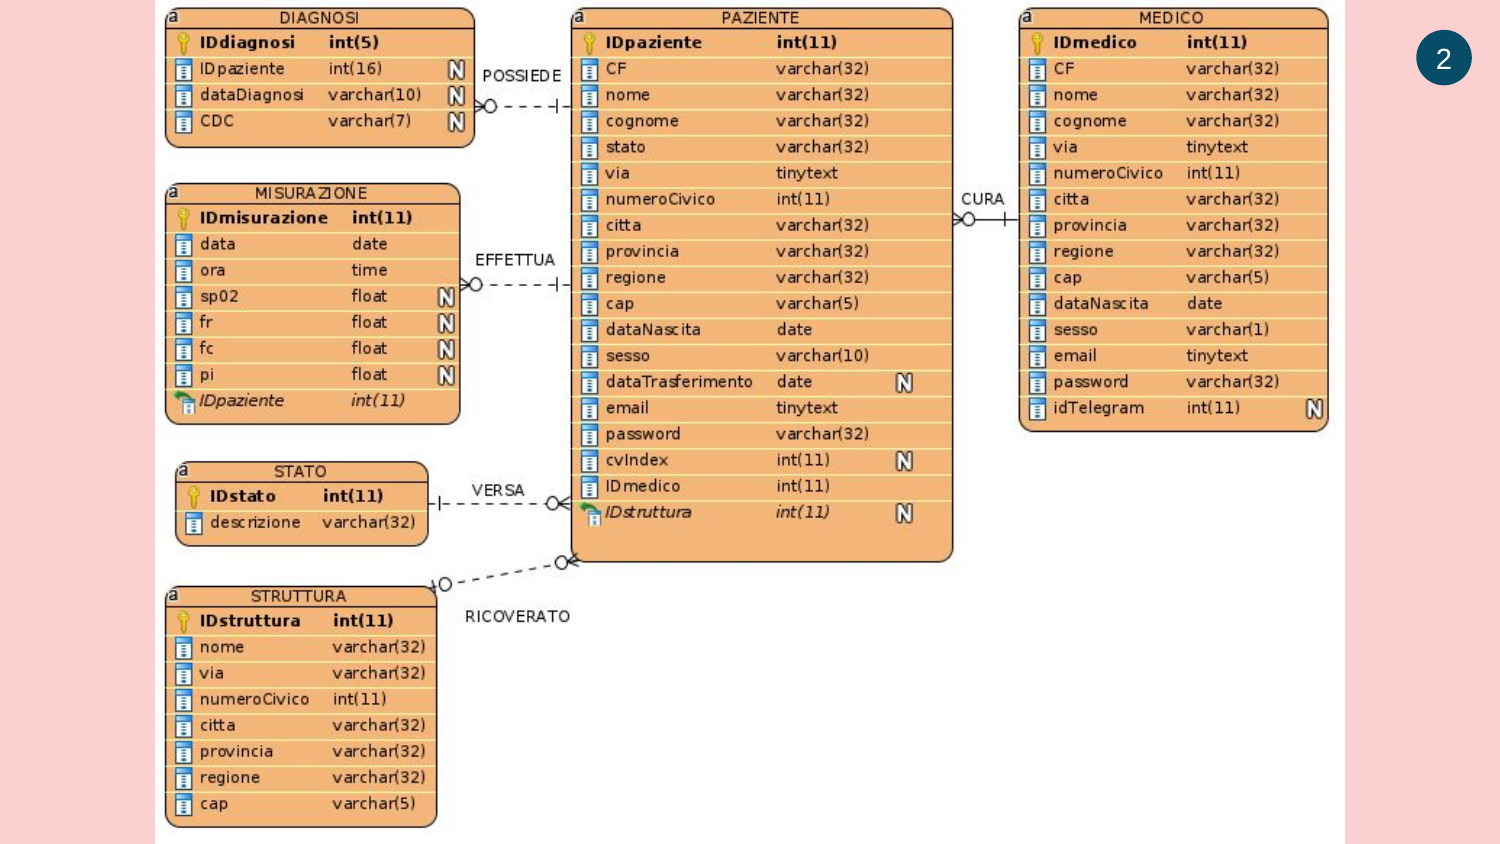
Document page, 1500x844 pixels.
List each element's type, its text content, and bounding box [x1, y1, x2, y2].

picture [155, 0, 1345, 844]
text_box 2 [1416, 29, 1472, 86]
